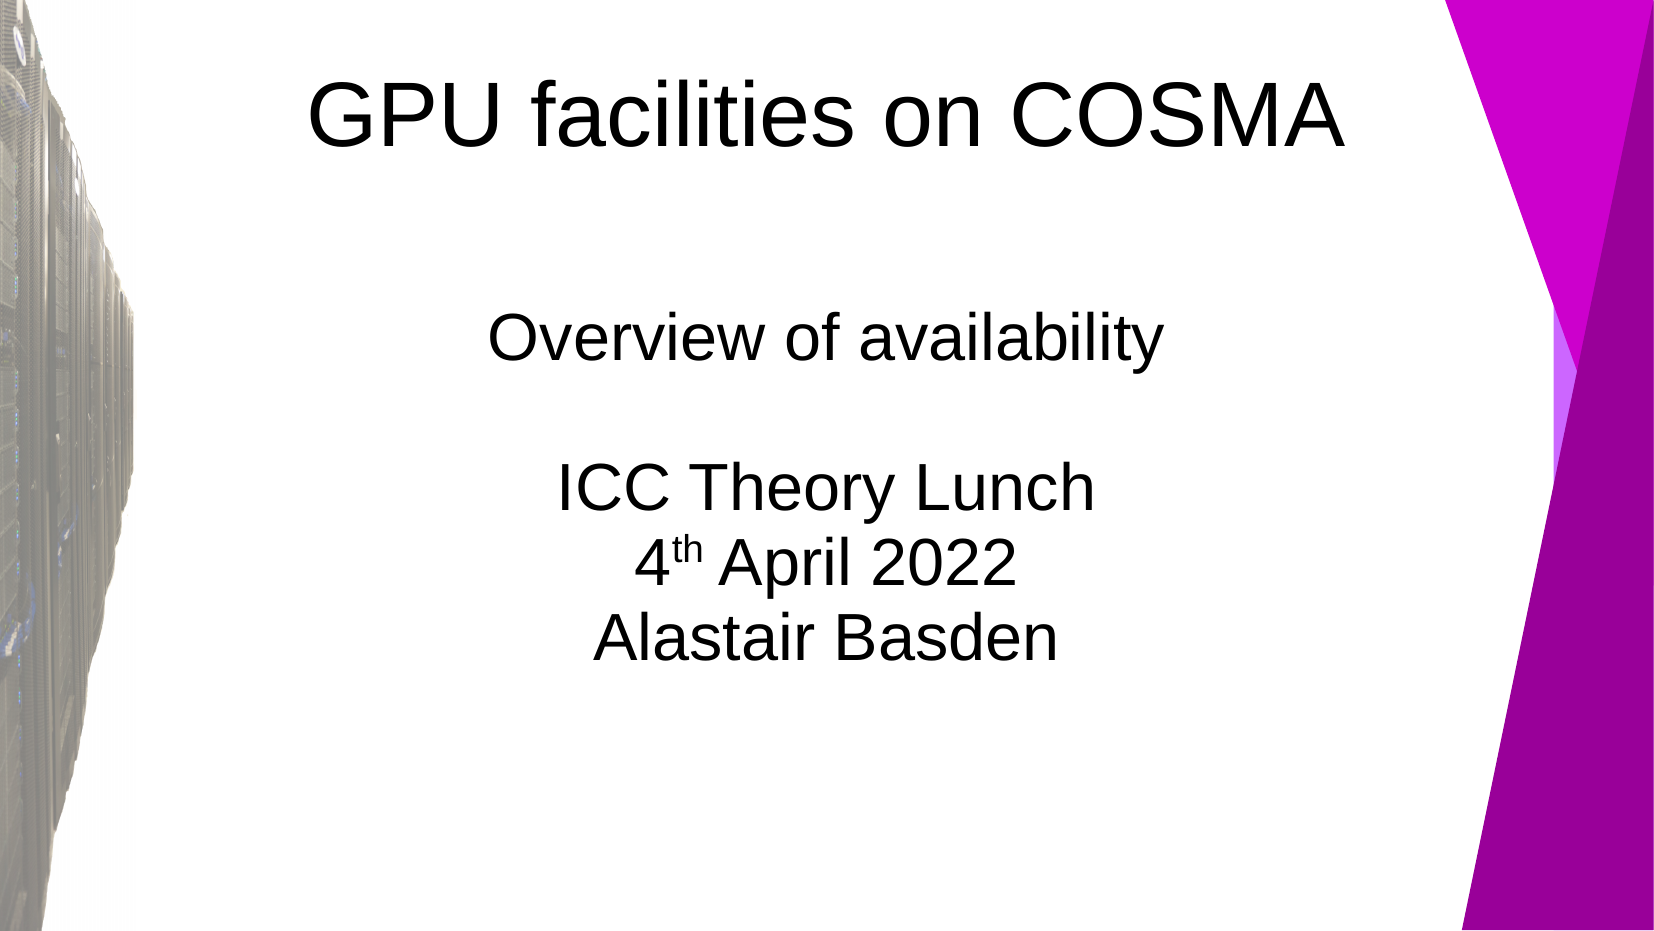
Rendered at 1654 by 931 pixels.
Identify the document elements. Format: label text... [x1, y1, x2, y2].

title GPU facilities on COSMA [82, 37, 1571, 193]
subtitle Overview of availability ICC Theory Lunch 4th April 2022 Alastair Basden [82, 217, 1571, 758]
picture [0, 0, 137, 931]
